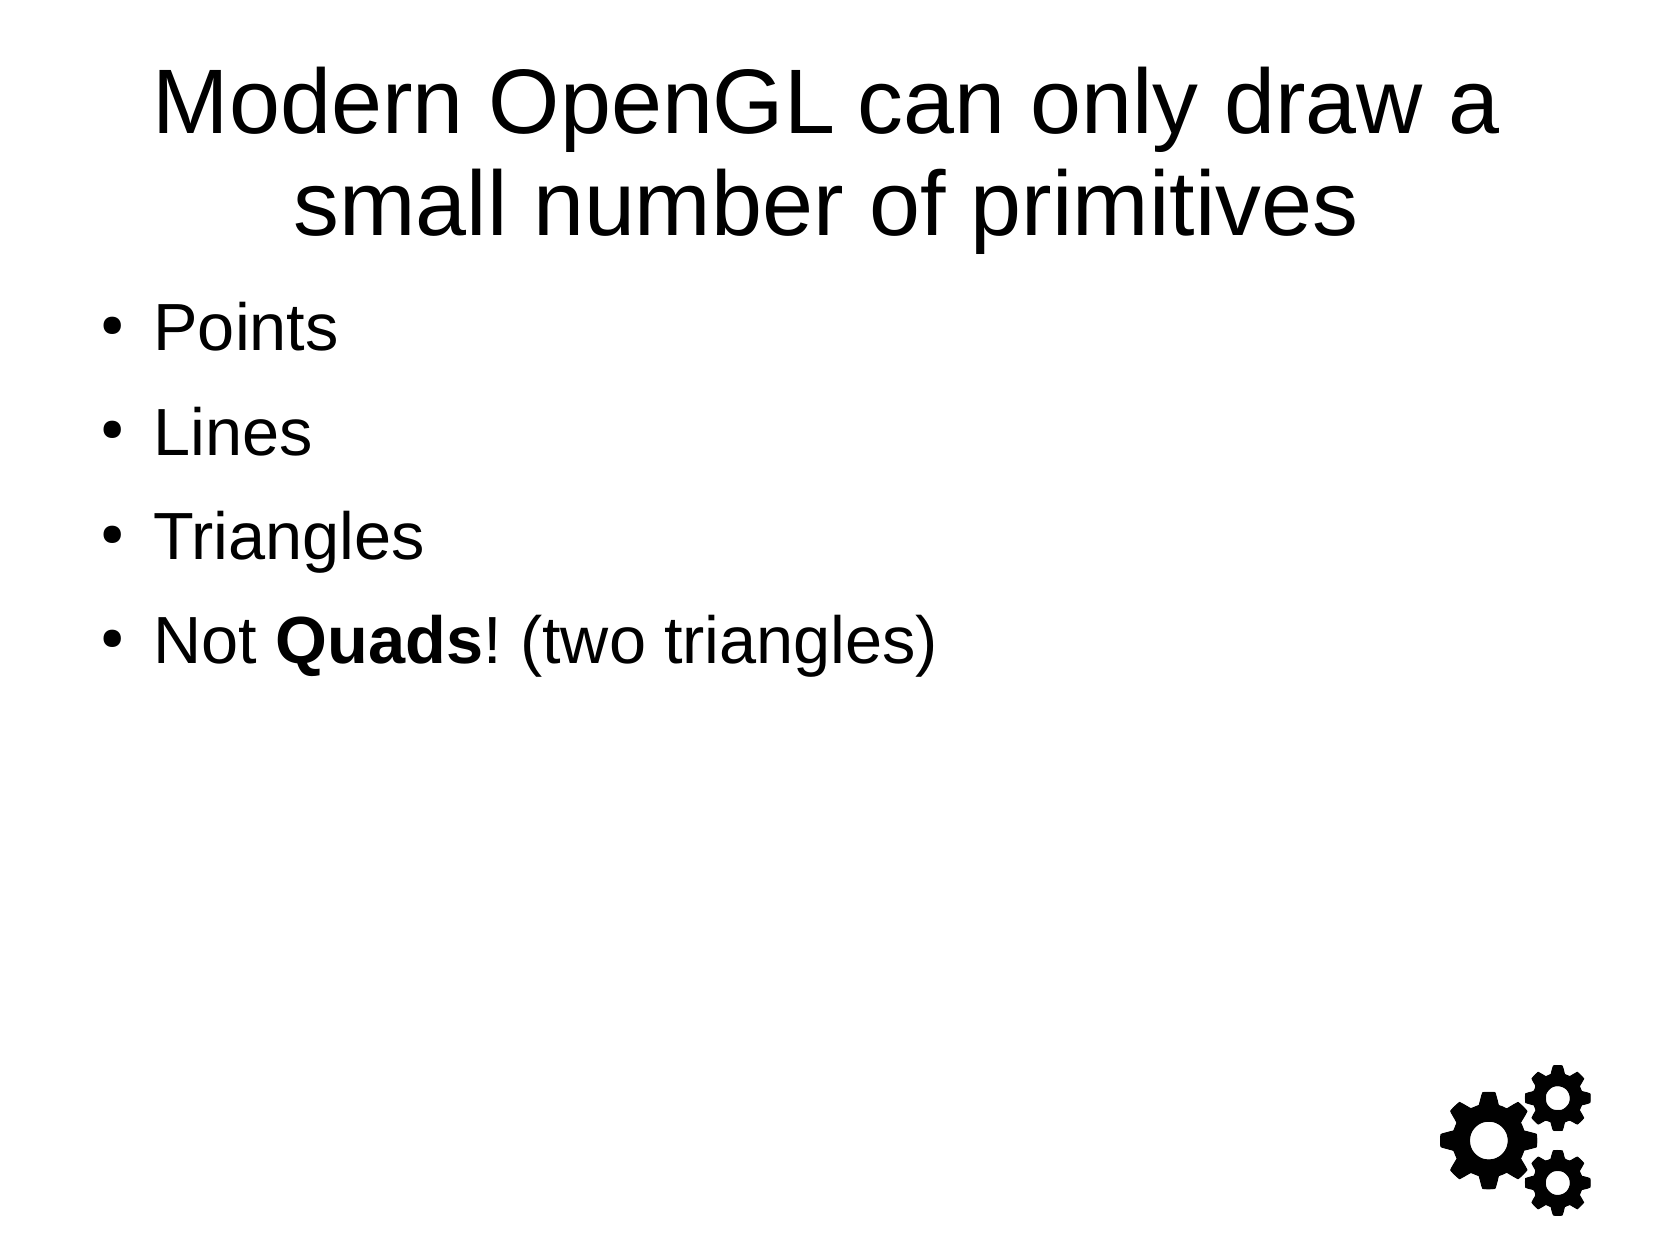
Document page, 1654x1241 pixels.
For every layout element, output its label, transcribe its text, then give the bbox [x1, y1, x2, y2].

title Modern OpenGL can only draw a small number of primitives [82, 49, 1571, 257]
picture [1440, 1065, 1591, 1216]
list Points Lines Triangles Not Quads! (two triangles) [82, 290, 1571, 1010]
